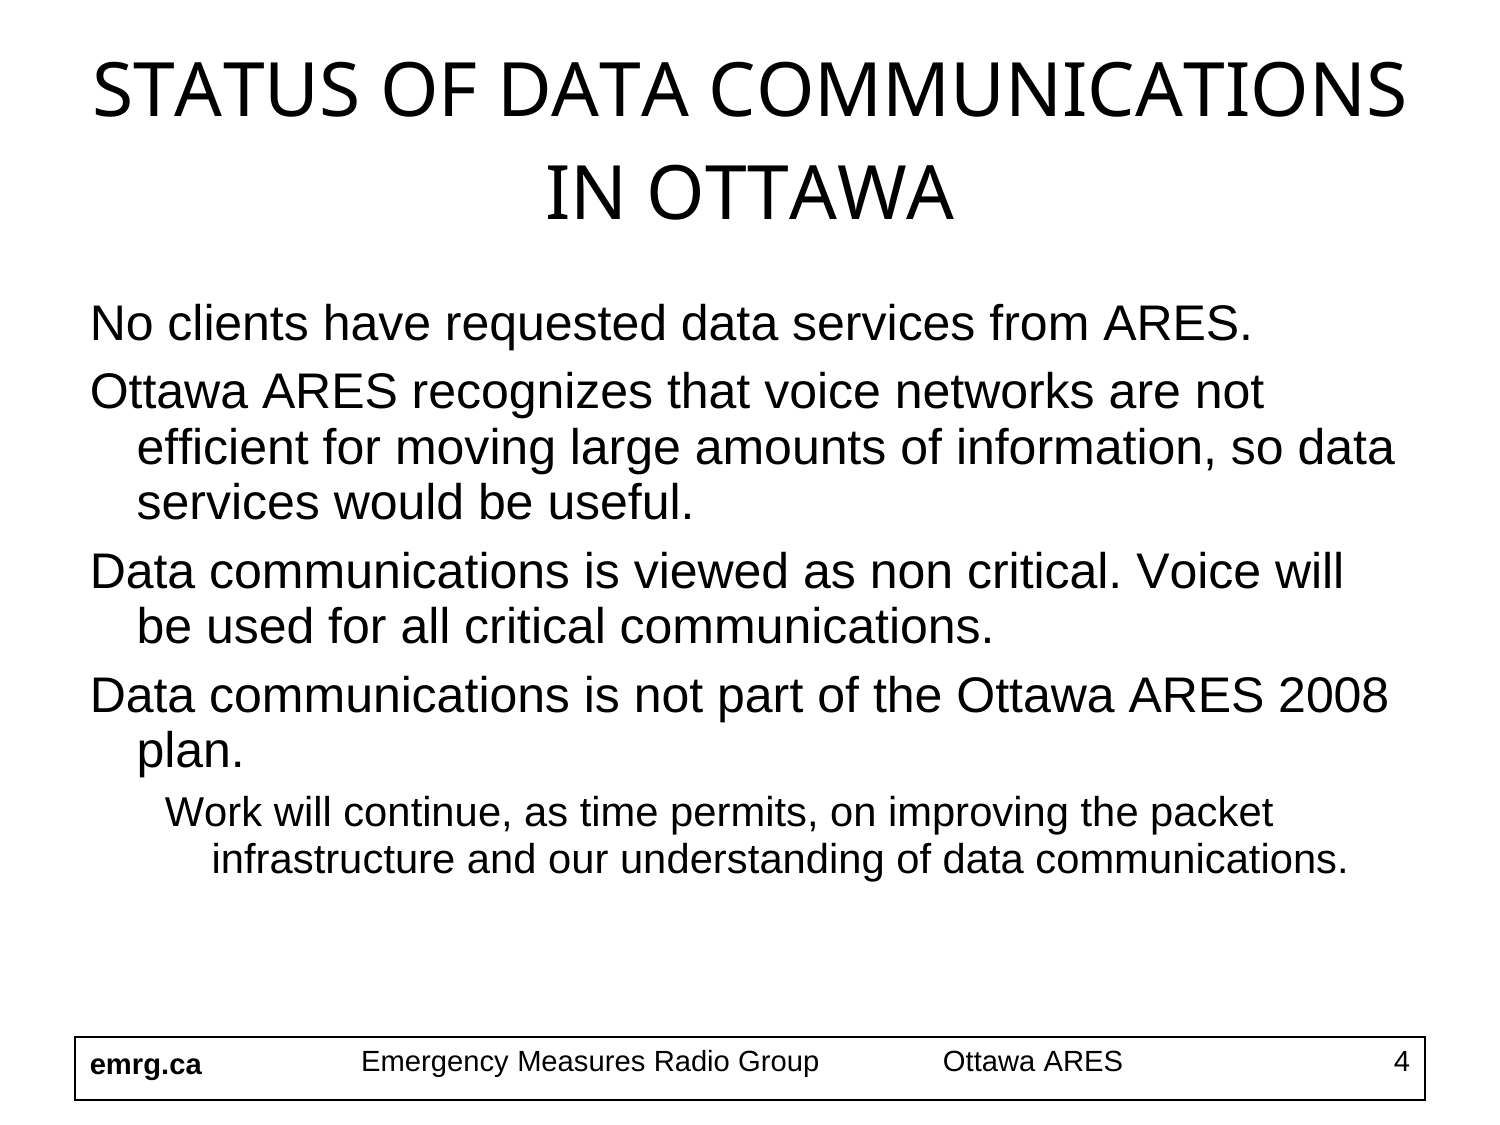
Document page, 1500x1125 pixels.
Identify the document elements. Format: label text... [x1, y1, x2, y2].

title STATUS OF DATA COMMUNICATIONS IN OTTAWA [75, 41, 1426, 237]
list No clients have requested data services from ARES. Ottawa ARES recognizes that voice networks are not efficient for moving large amounts of information, so data services would be useful. Data communications is viewed as non critical. Voice will be used for all critical communications. Data communications is not part of the Ottawa ARES 2008 plan. Work will continue, as time permits, on improving the packet infrastructure and our understanding of data communications. [75, 287, 1426, 974]
